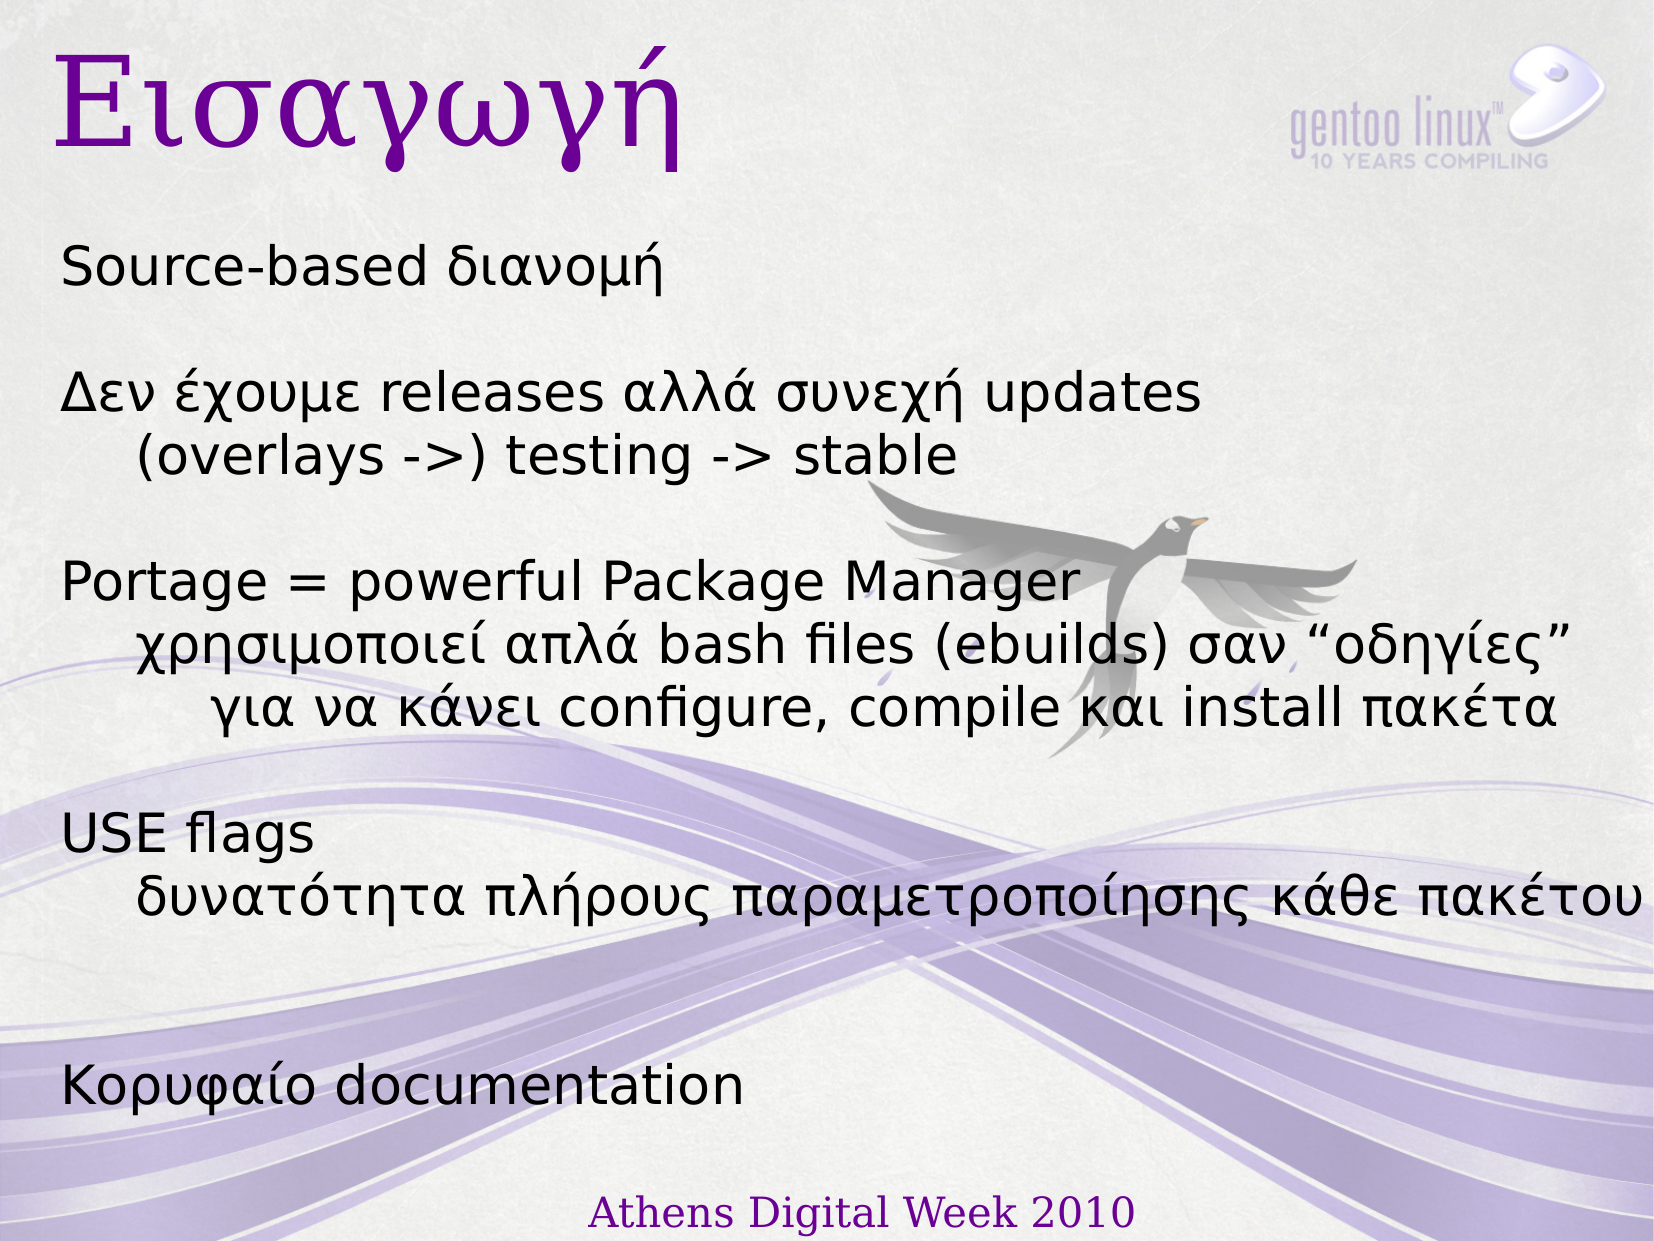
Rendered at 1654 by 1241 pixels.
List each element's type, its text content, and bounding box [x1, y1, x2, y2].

title Εισαγωγή [49, 0, 1538, 208]
text_box Source-based διανομή Δεν έχουμε releases αλλά συνεχή updates (overlays ->) testing -> stable Portage = powerful Package Manager χρησιμοποιεί απλά bash files (ebuilds) σαν “οδηγίες” για να κάνει configure, compile και install πακέτα USE flags δυνατότητα πλήρους παραμετροποίησης κάθε πακέτου Κορυφαίο documentation [45, 228, 1654, 1163]
picture [0, 0, 1654, 1241]
title Athens Digital Week 2010 [562, 1189, 1163, 1238]
